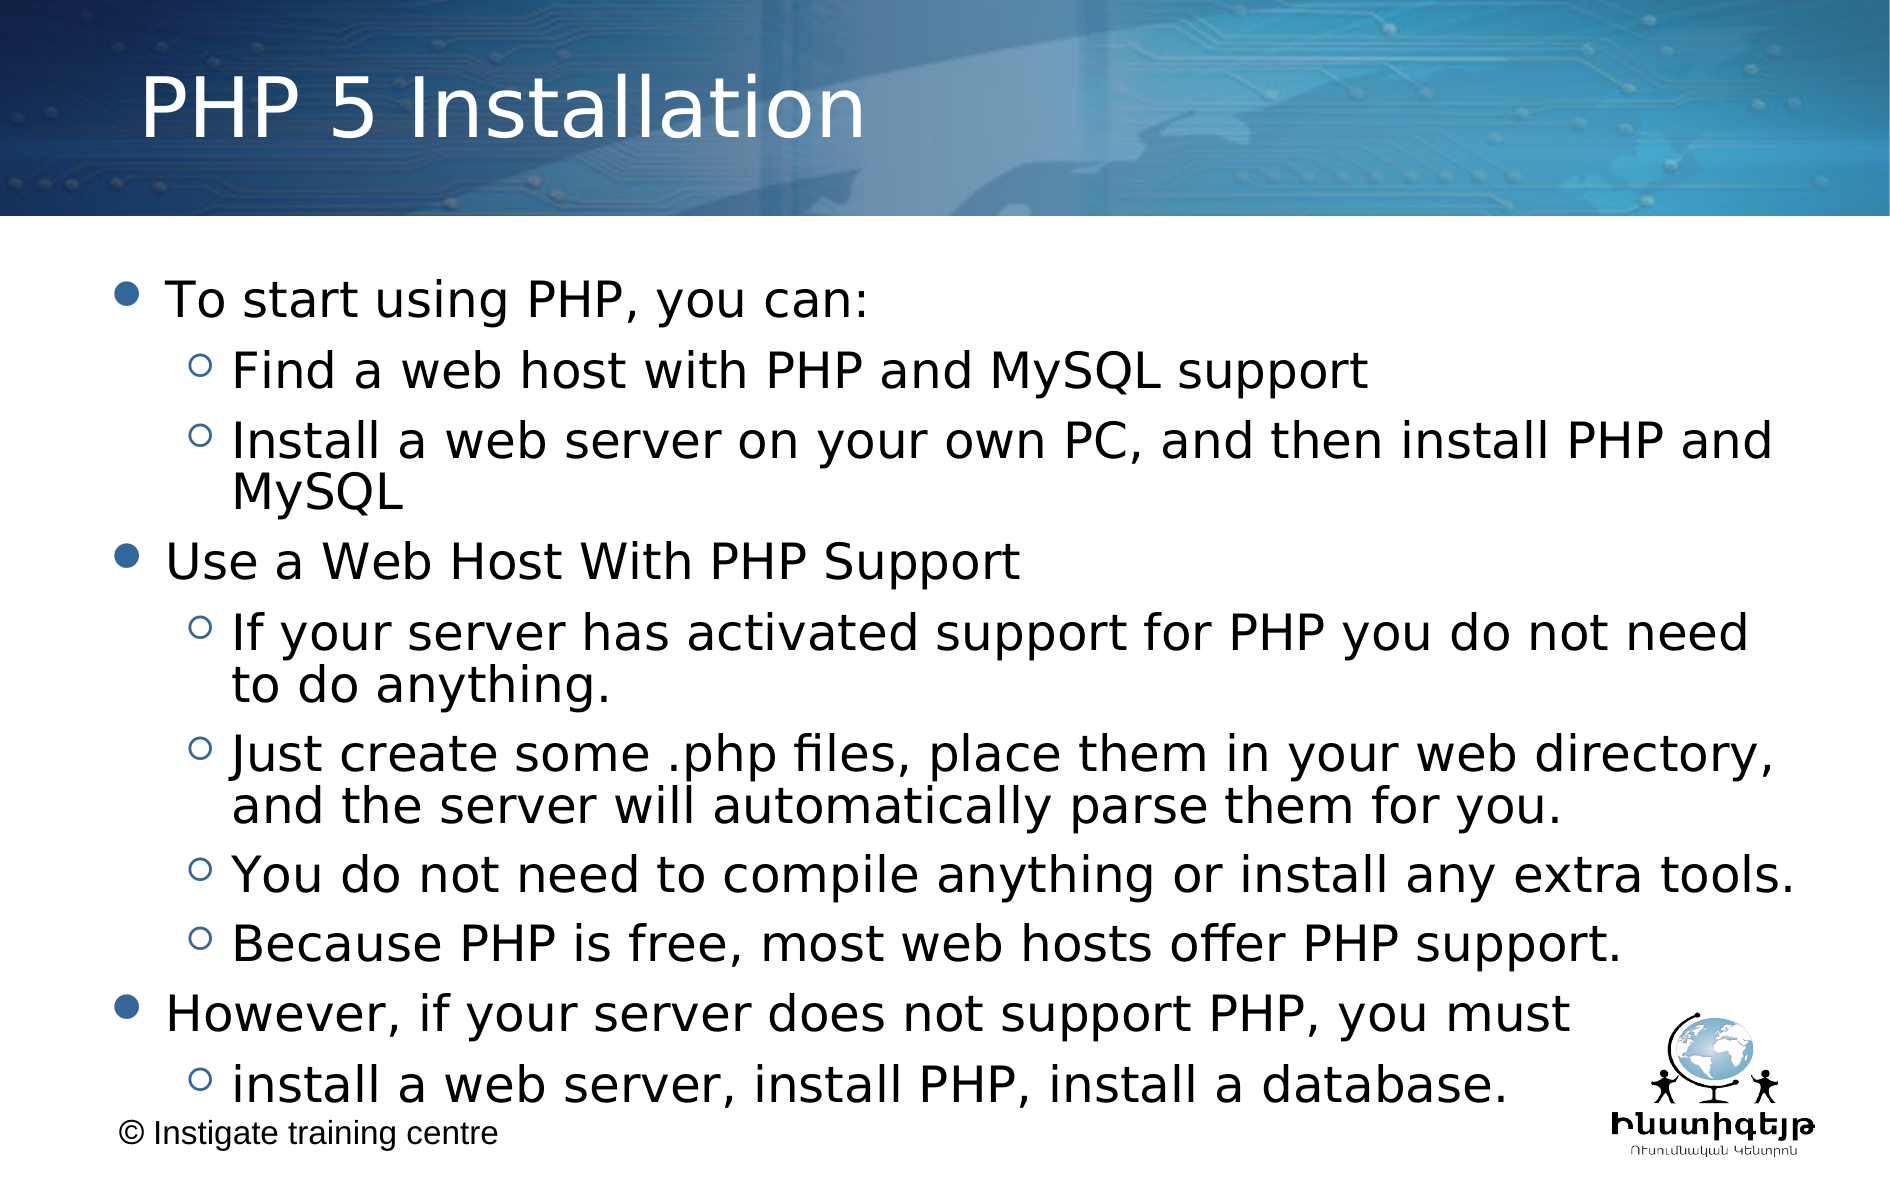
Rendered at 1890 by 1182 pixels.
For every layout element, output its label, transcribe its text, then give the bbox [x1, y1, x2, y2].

picture [0, 0, 1890, 216]
picture [1612, 1012, 1815, 1157]
list To start using PHP, you can: Find a web host with PHP and MySQL support Install a web server on your own PC, and then install PHP and MySQL Use a Web Host With PHP Support If your server has activated support for PHP you do not need to do anything. Just create some .php files, place them in your web directory, and the server will automatically parse them for you. You do not need to compile anything or install any extra tools. Because PHP is free, most web hosts offer PHP support. However, if your server does not support PHP, you must install a web server, install PHP, install a database. [110, 276, 1801, 307]
